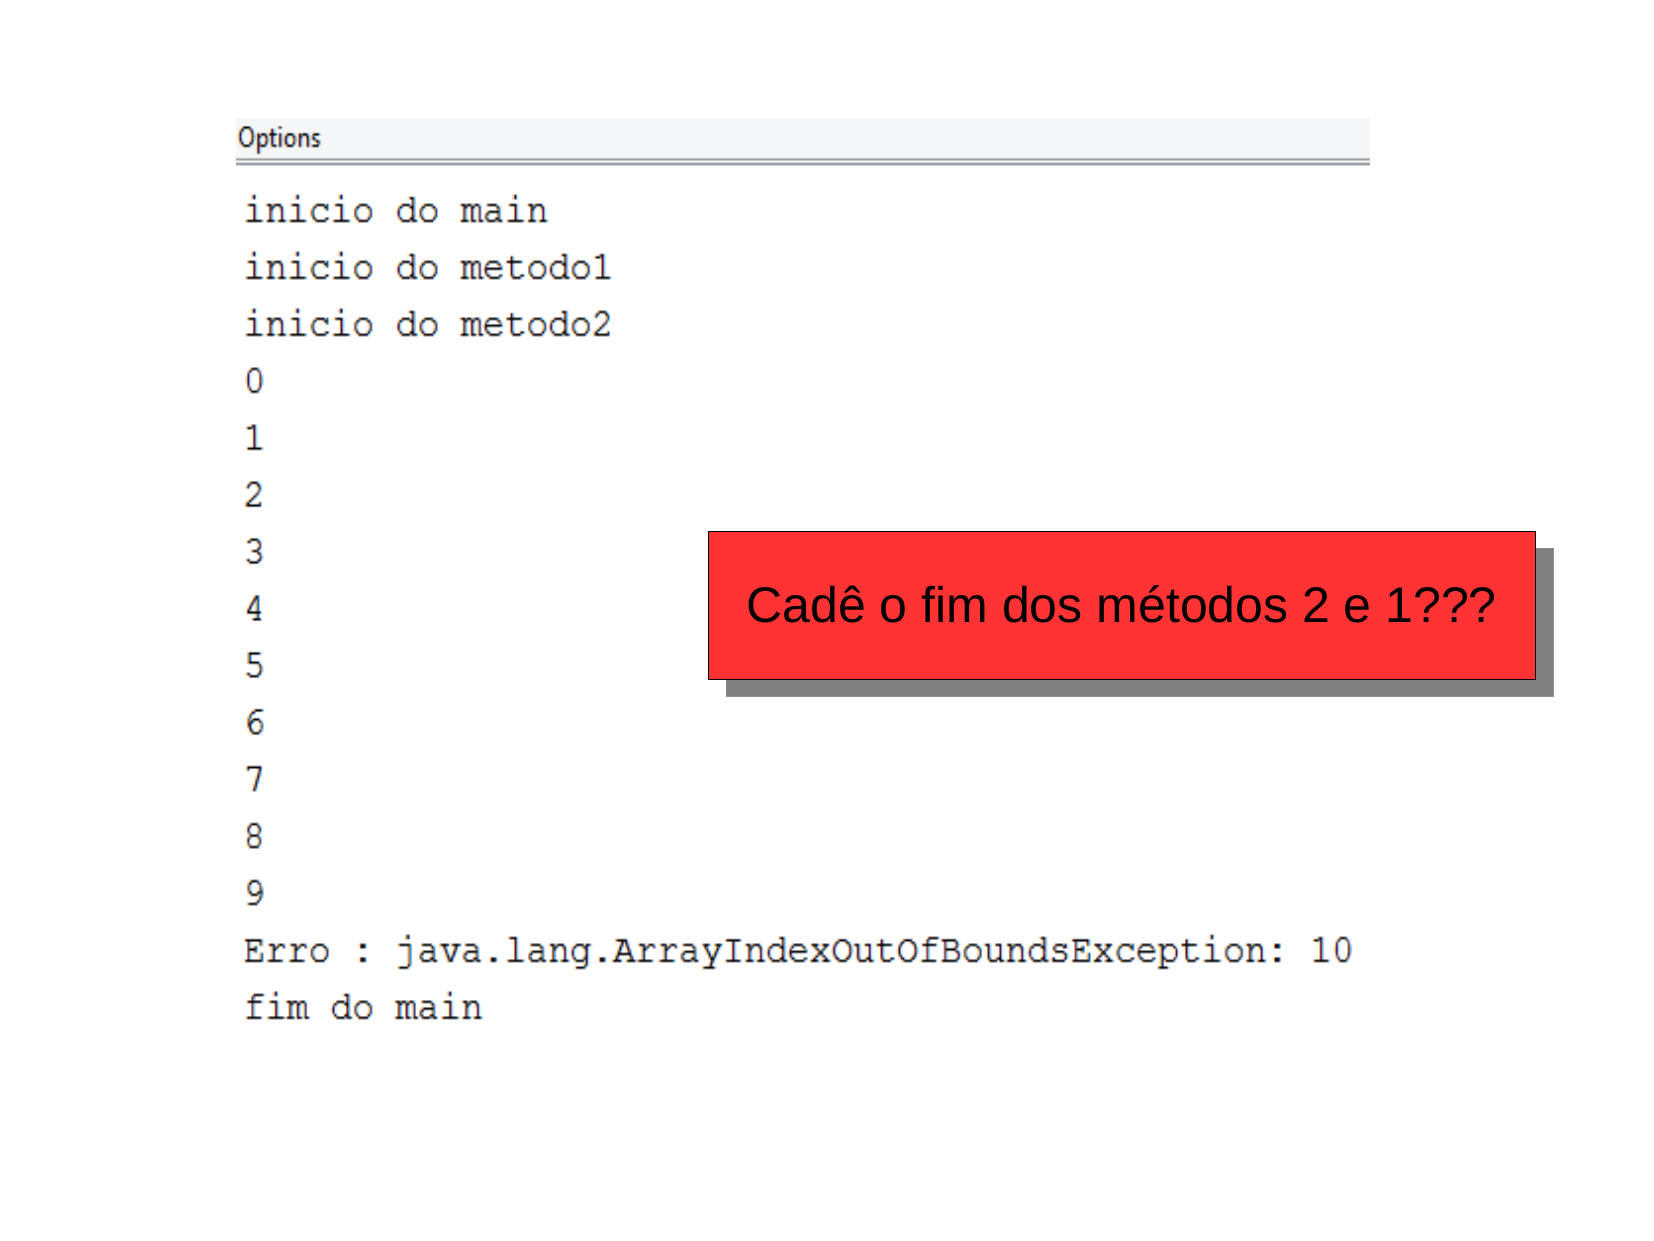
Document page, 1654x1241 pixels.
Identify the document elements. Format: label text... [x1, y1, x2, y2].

text_box Cadê o fim dos métodos 2 e 1??? [708, 531, 1536, 680]
picture [236, 118, 1370, 1056]
